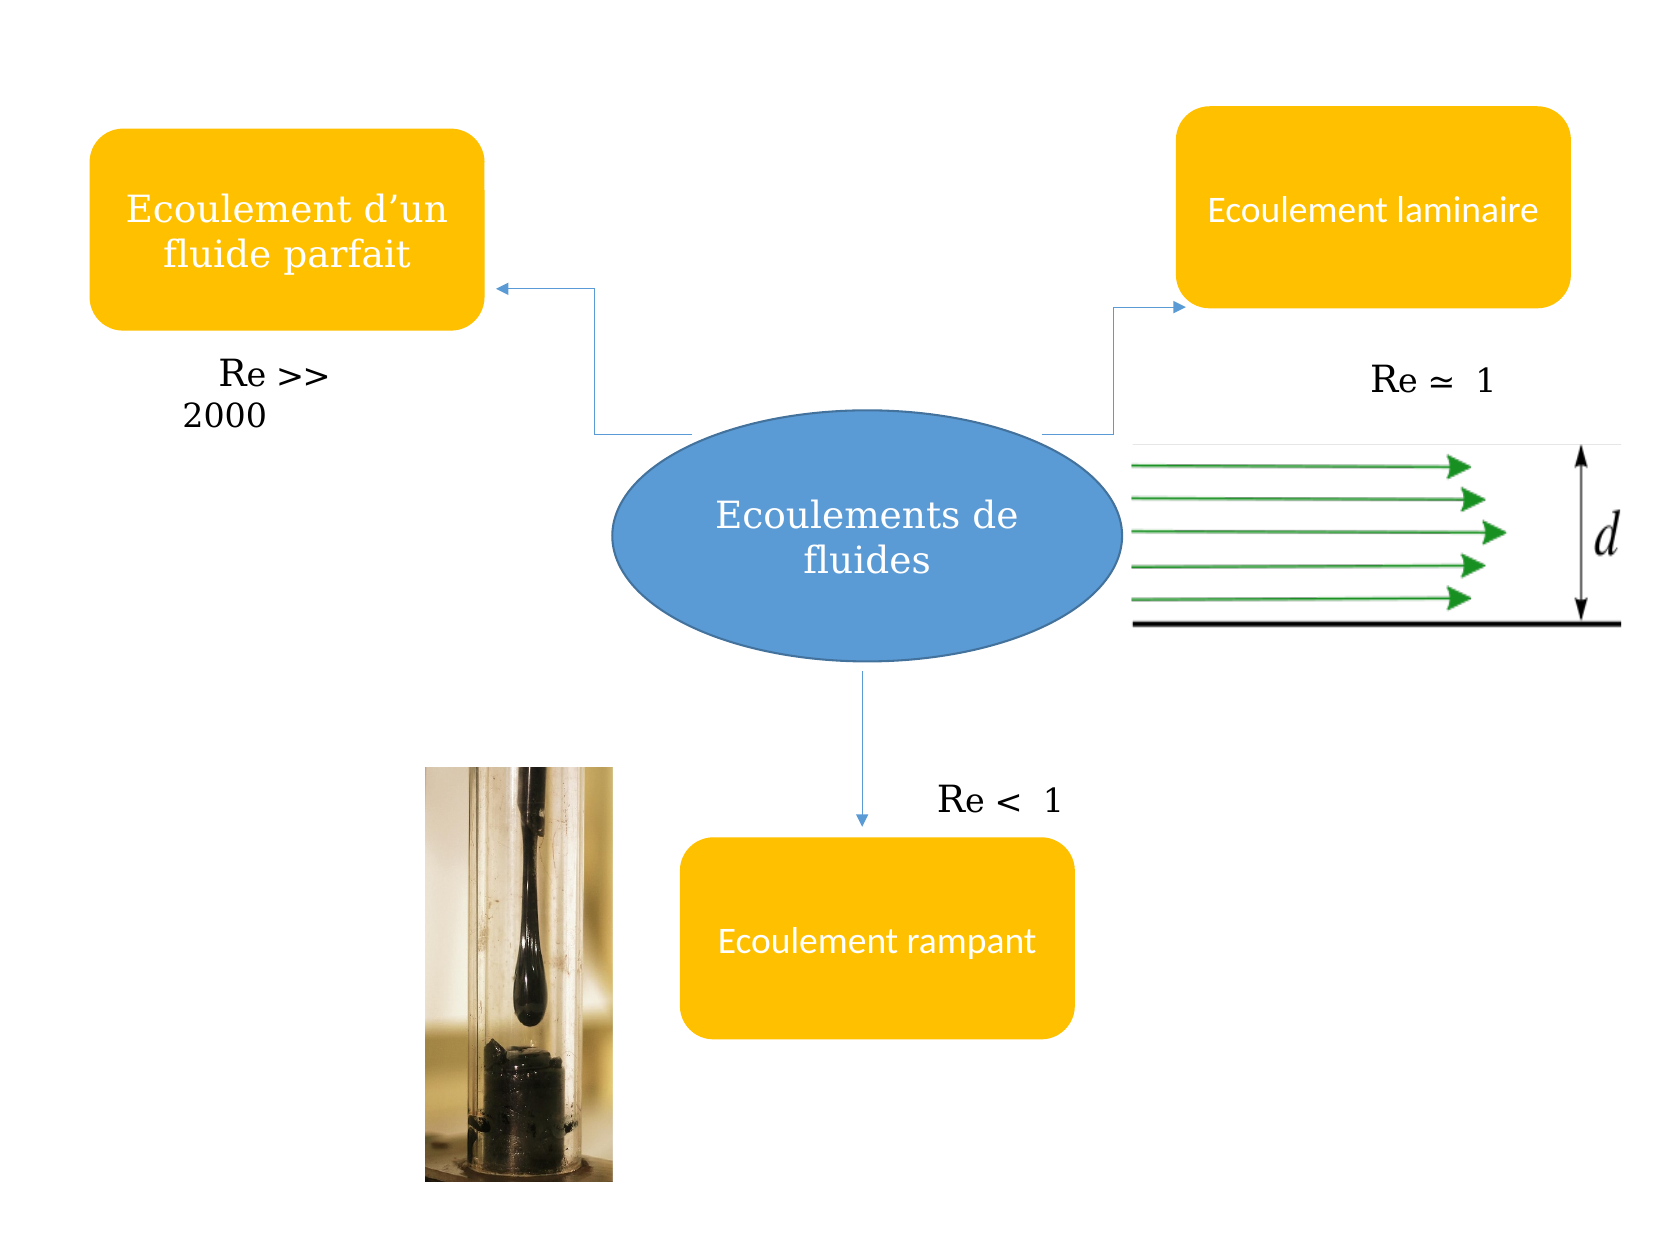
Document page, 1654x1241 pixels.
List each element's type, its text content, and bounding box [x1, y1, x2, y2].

text_box Re ≃ 1 [1295, 348, 1545, 408]
text_box Ecoulement rampant [679, 837, 1075, 1040]
picture [425, 767, 613, 1182]
picture [1111, 444, 1622, 647]
text_box Ecoulement laminaire [1175, 106, 1571, 309]
text_box Ecoulement d’un fluide parfait [89, 128, 485, 331]
text_box Re < 1 [862, 767, 1112, 828]
text_box Re >> 2000 [167, 341, 417, 442]
text_box Ecoulements de fluides [612, 410, 1111, 662]
